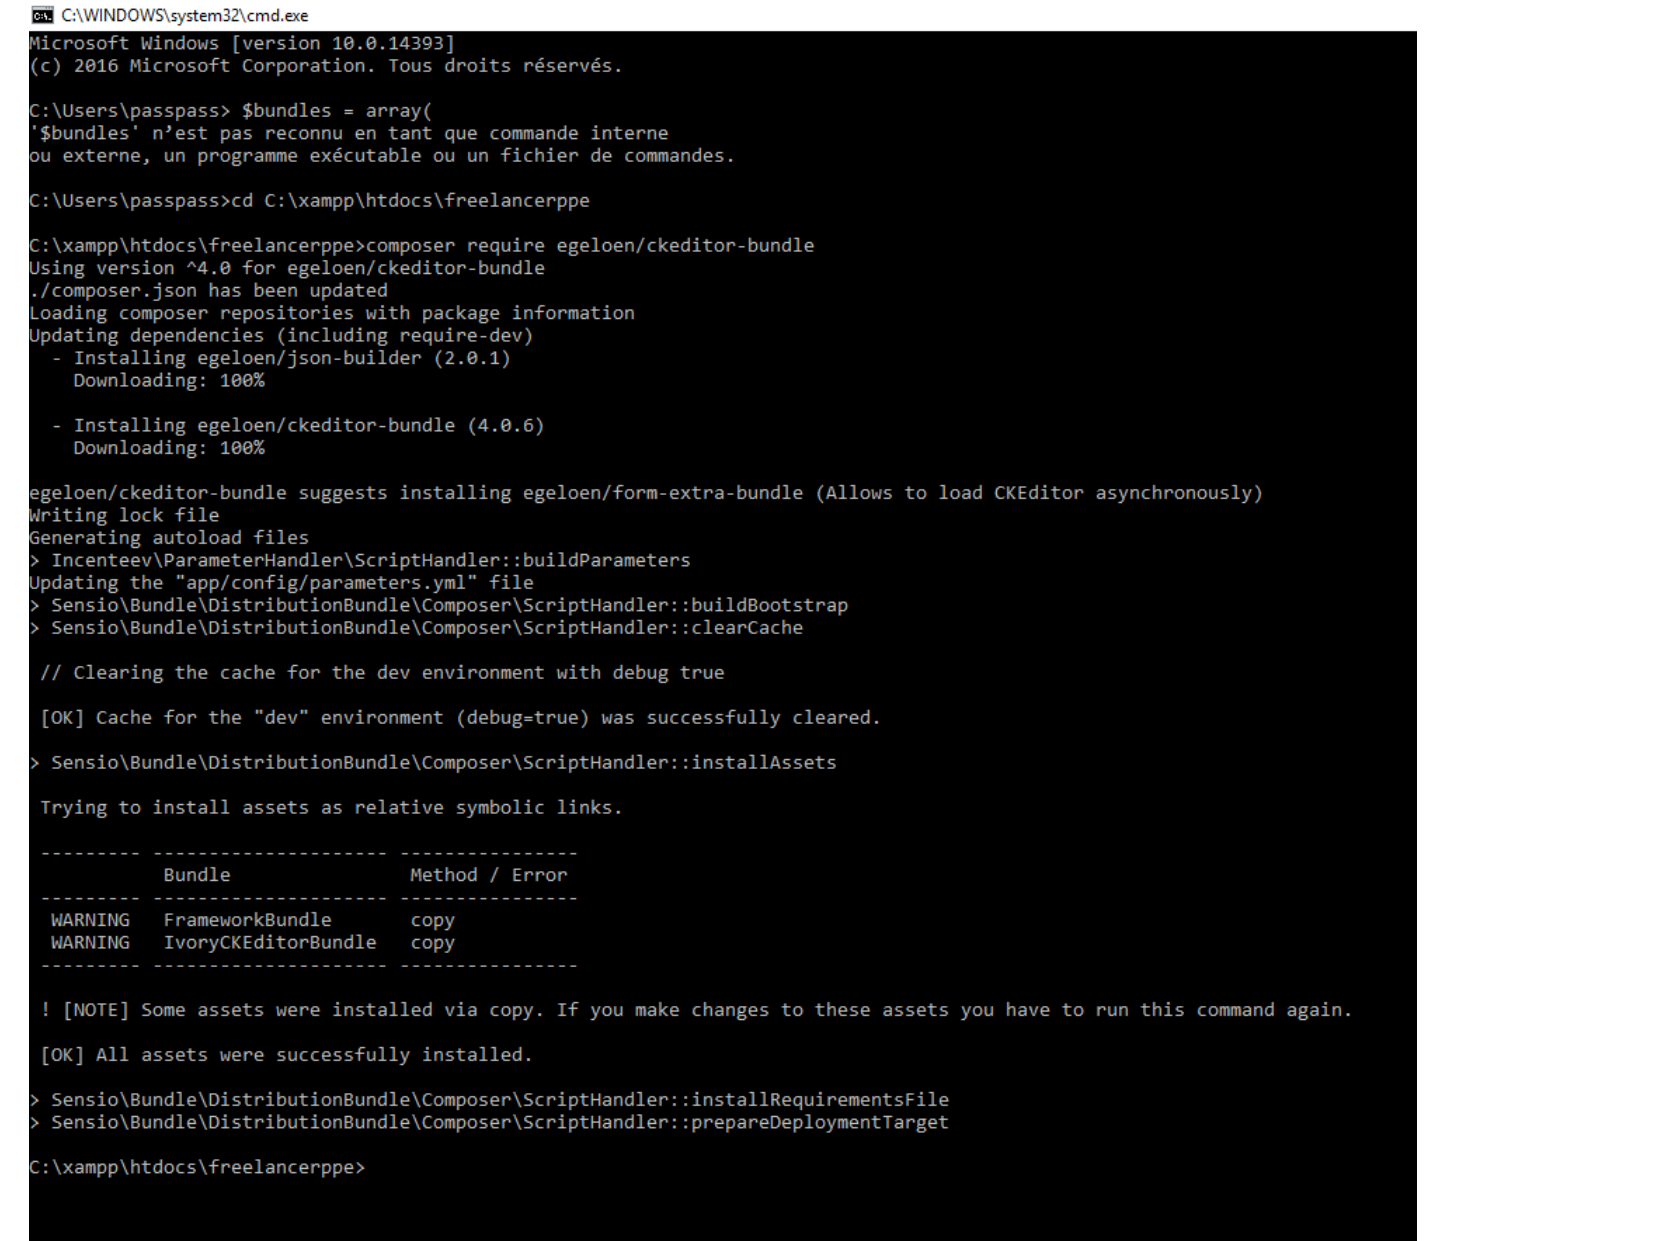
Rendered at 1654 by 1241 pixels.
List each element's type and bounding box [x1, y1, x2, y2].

picture [29, 0, 1417, 1241]
